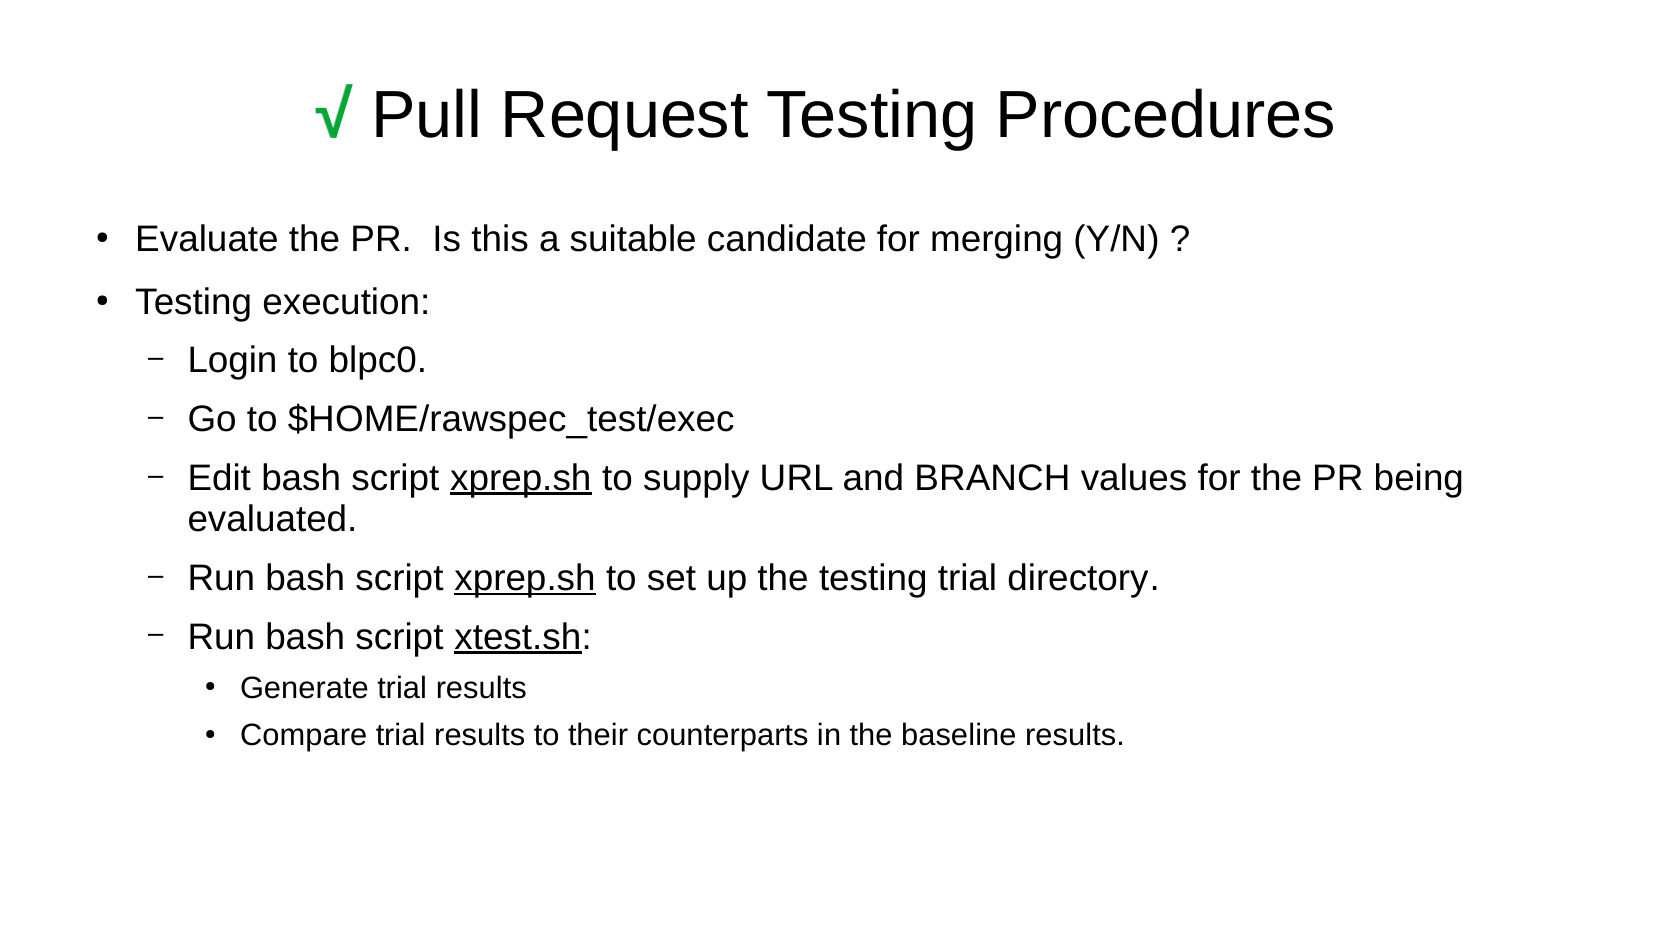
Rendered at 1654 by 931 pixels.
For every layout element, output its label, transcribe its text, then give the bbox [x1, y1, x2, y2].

list Evaluate the PR. Is this a suitable candidate for merging (Y/N) ? Testing execution: Login to blpc0. Go to $HOME/rawspec_test/exec Edit bash script xprep.sh to supply URL and BRANCH values for the PR being evaluated. Run bash script xprep.sh to set up the testing trial directory. Run bash script xtest.sh: Generate trial results Compare trial results to their counterparts in the baseline results. [82, 217, 1571, 758]
title √ Pull Request Testing Procedures [82, 37, 1571, 193]
